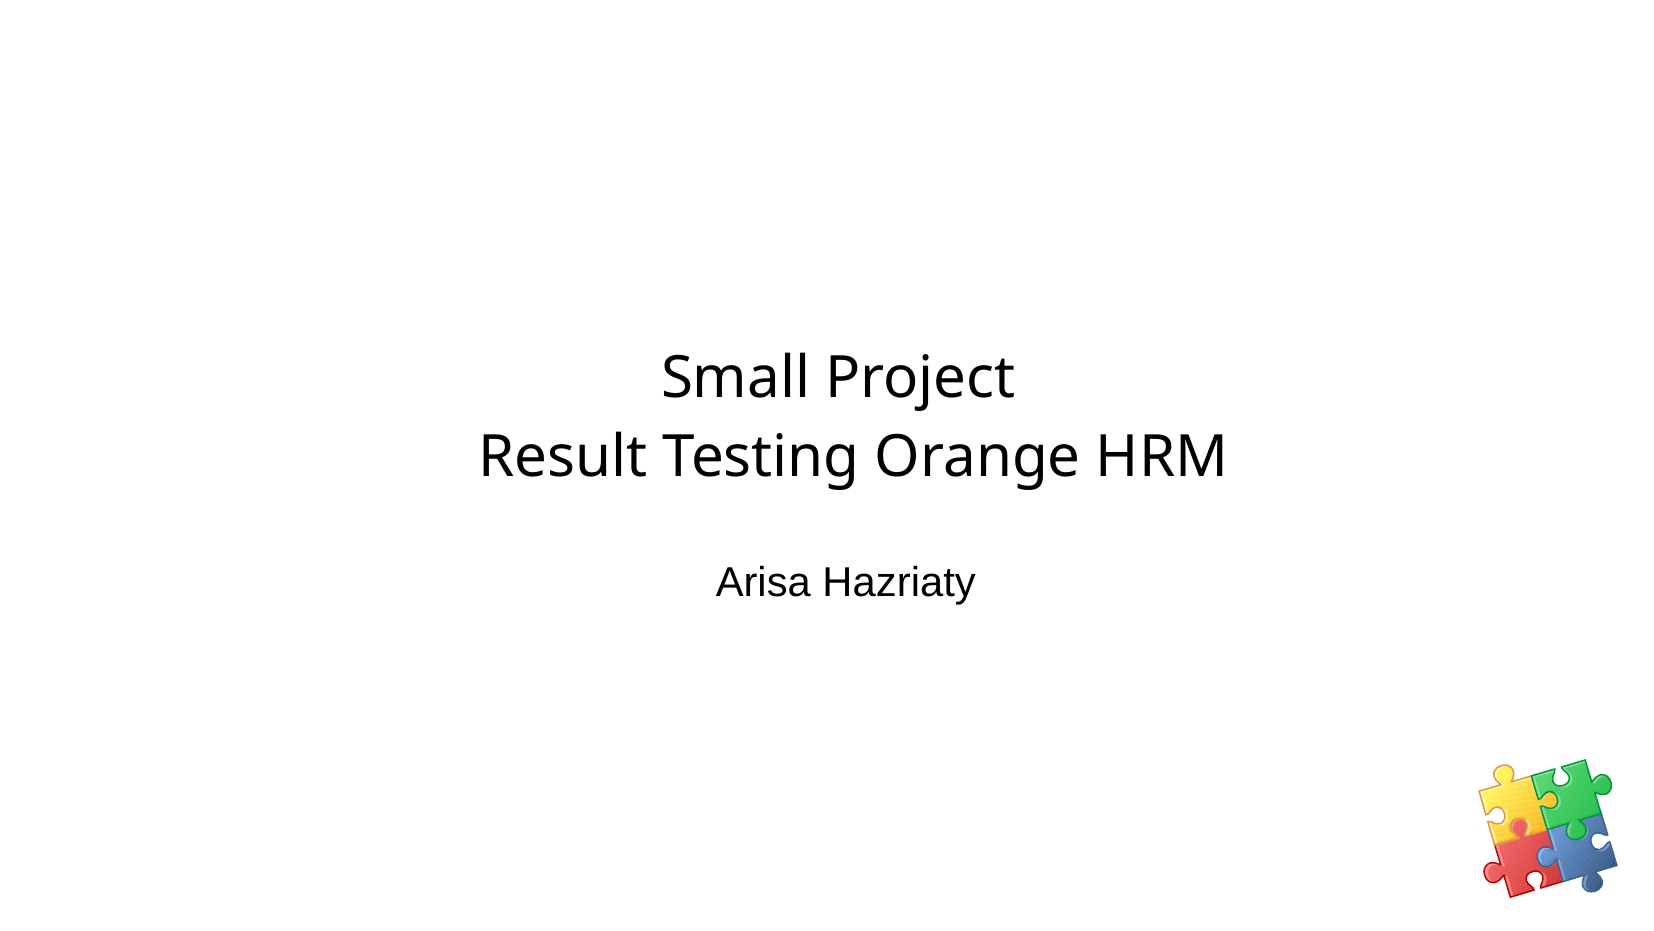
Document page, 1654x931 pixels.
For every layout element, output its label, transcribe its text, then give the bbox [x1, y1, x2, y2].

picture [1470, 750, 1628, 908]
title Small Project Result Testing Orange HRM Arisa Hazriaty [101, 346, 1591, 593]
